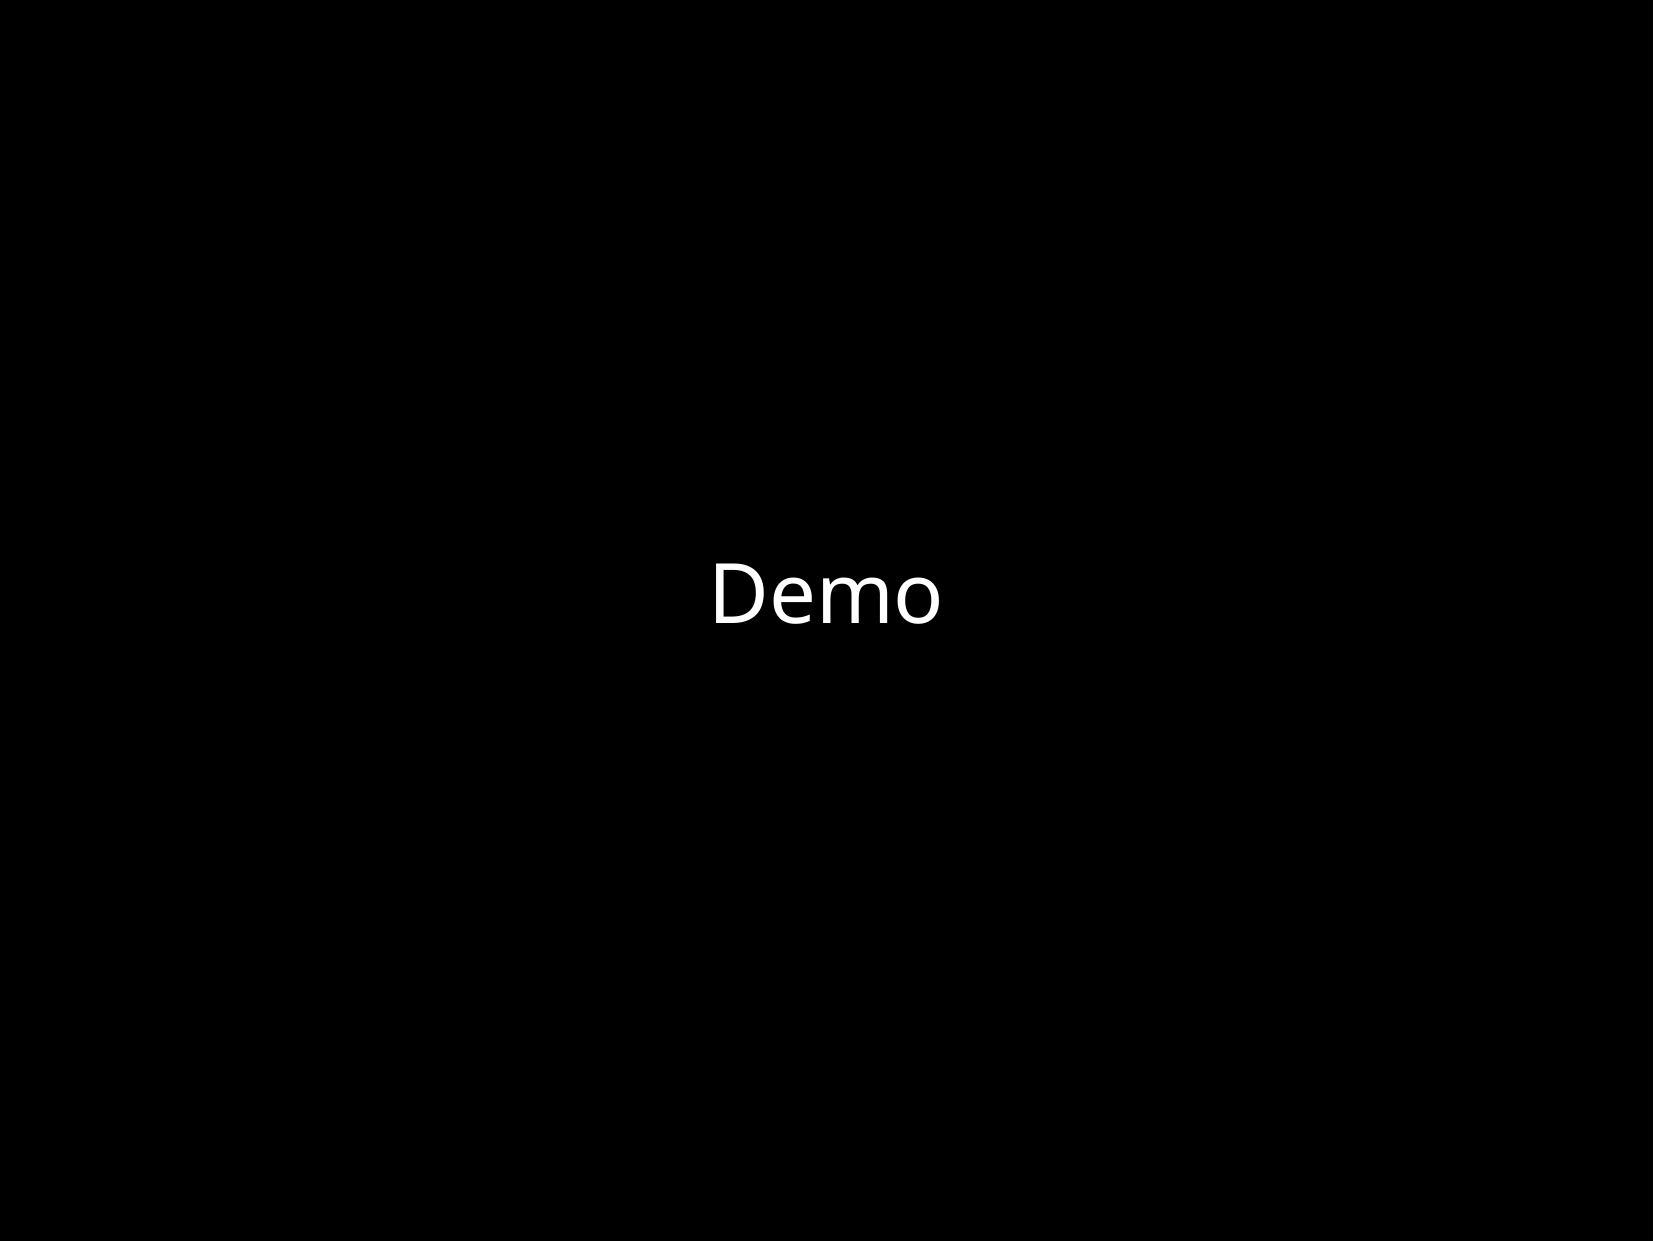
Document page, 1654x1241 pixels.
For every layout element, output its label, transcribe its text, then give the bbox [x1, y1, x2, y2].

subtitle Demo [82, 231, 1571, 951]
